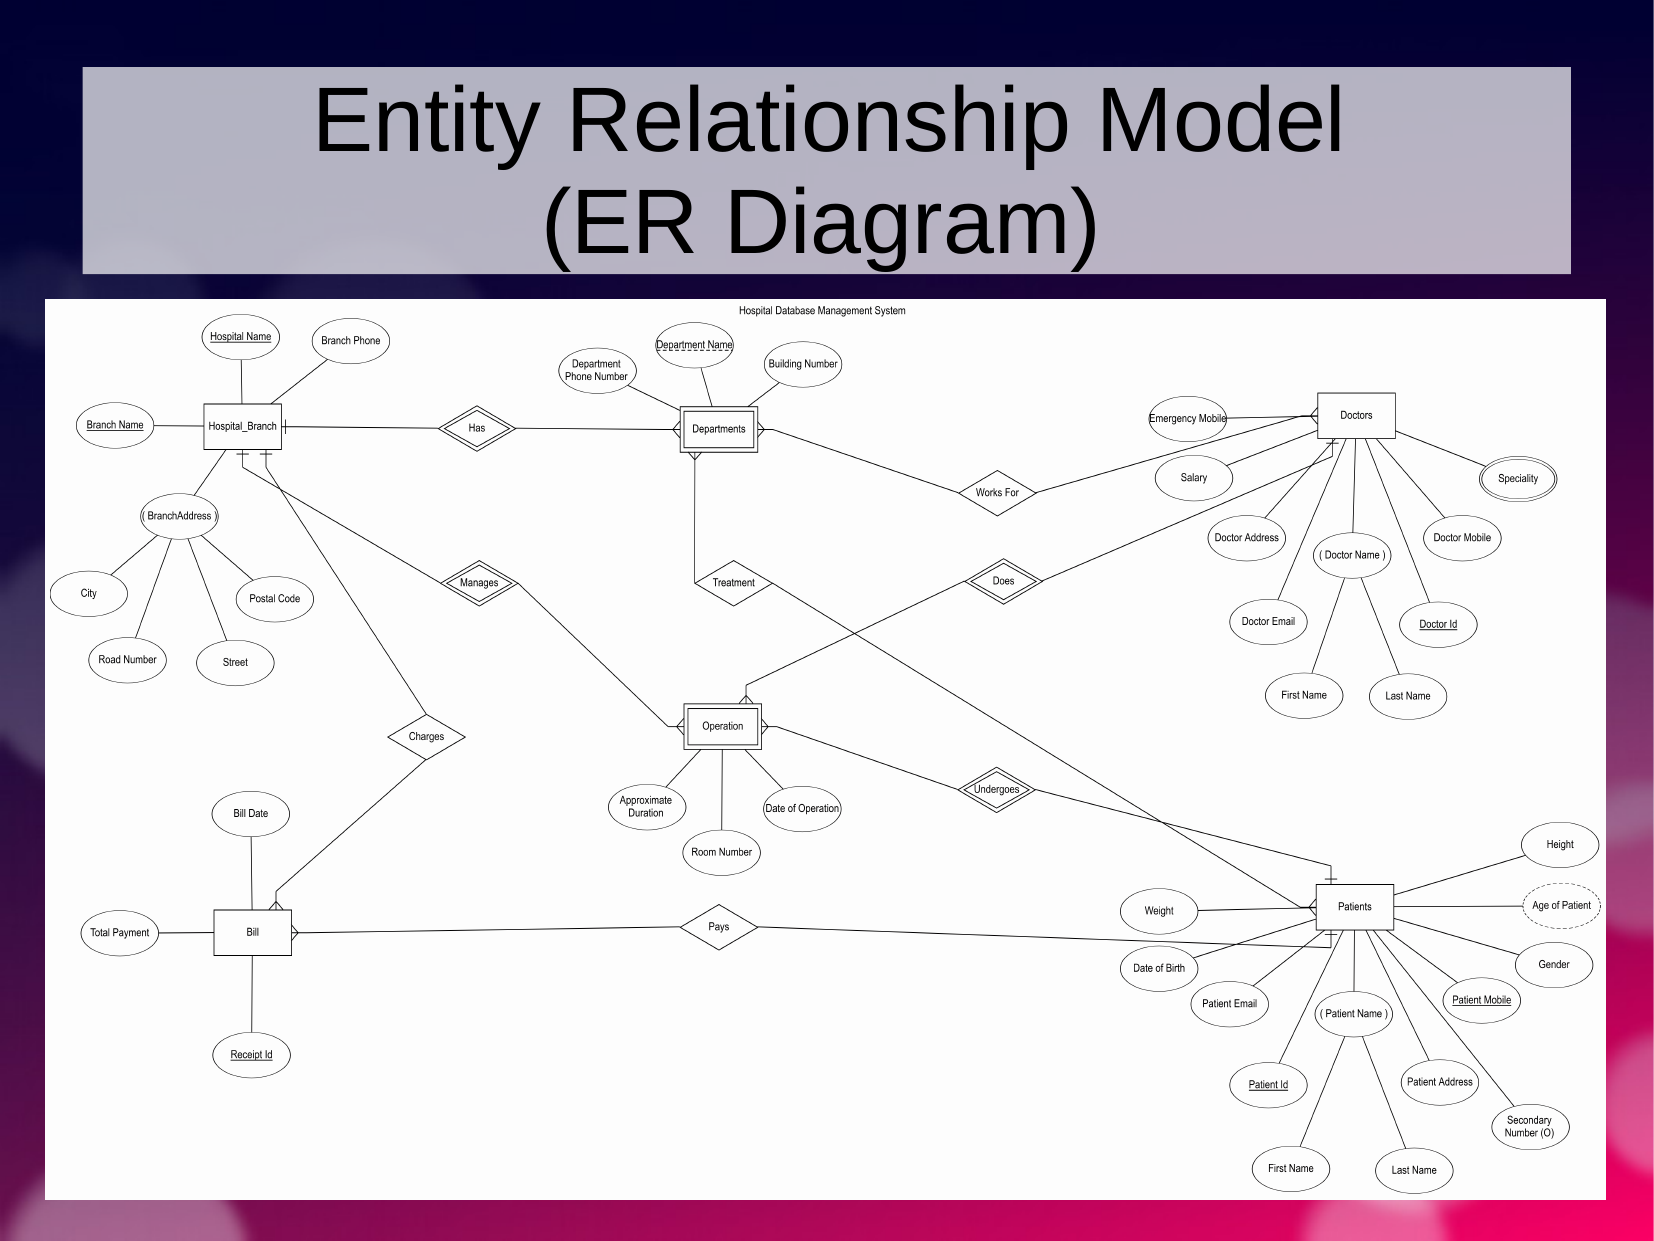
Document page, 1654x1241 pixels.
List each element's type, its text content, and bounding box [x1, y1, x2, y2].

picture [0, 0, 1654, 1241]
title Entity Relationship Model (ER Diagram) [82, 67, 1571, 275]
